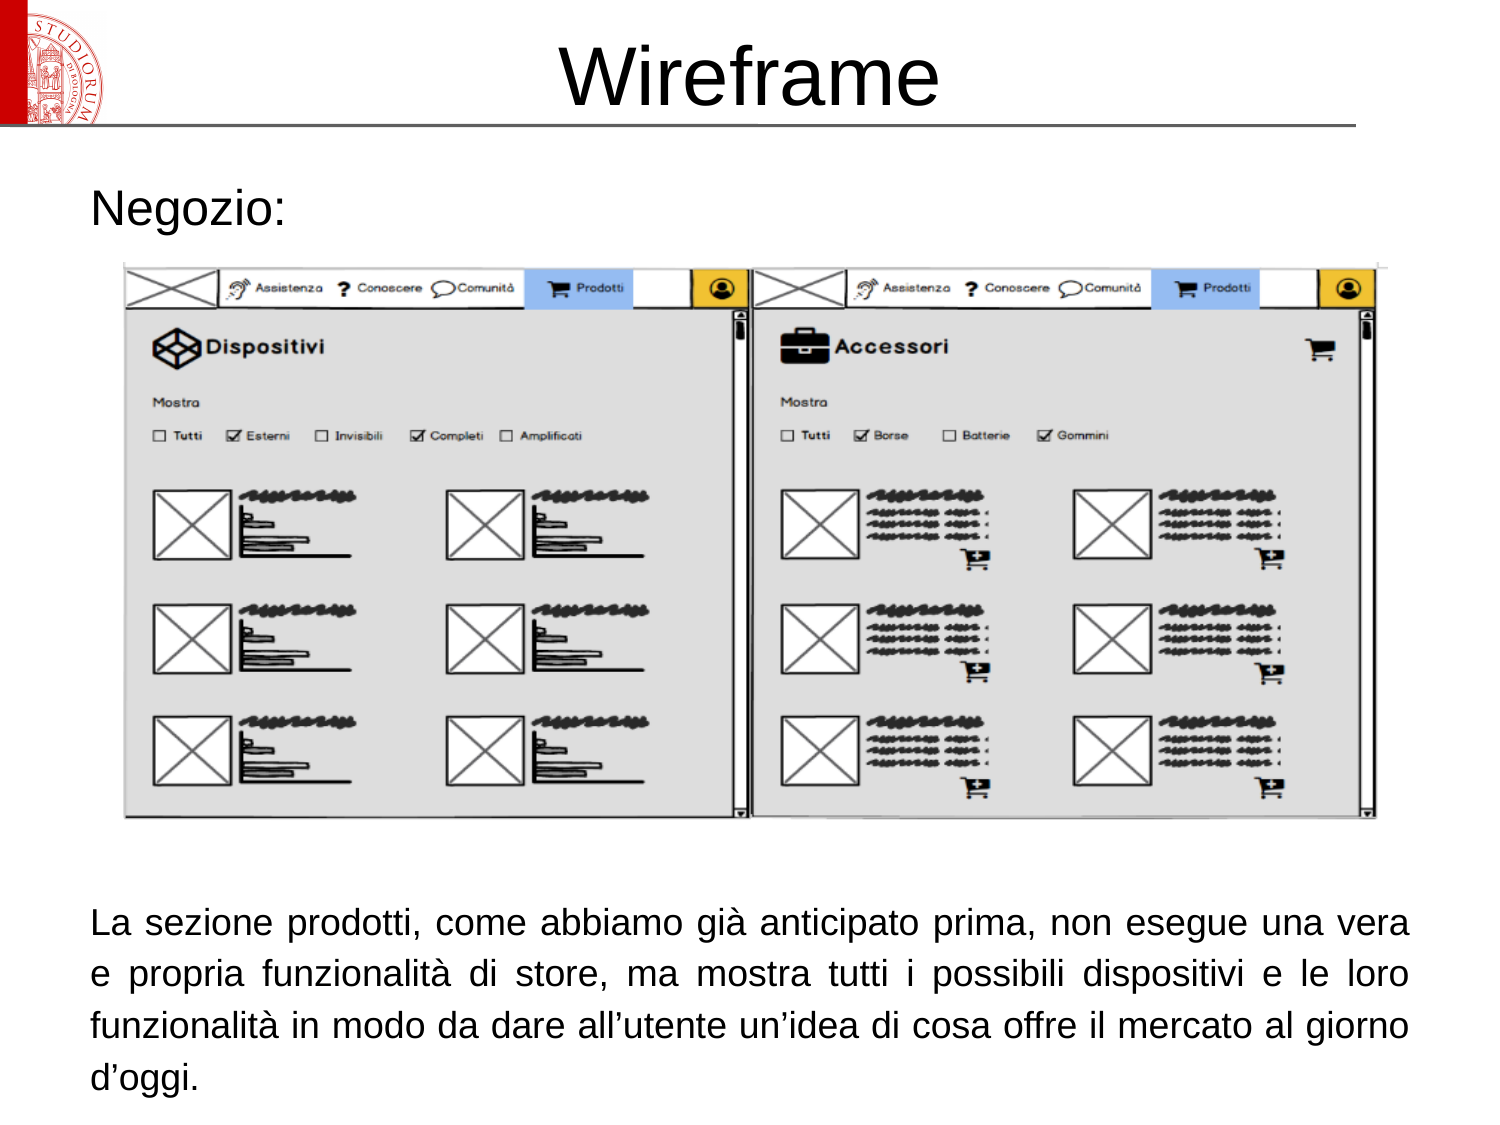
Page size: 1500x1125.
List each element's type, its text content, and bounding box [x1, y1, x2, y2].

picture [28, 11, 107, 123]
title Wireframe [75, 7, 1425, 114]
picture [123, 262, 1388, 822]
list Negozio: La sezione prodotti, come abbiamo già anticipato prima, non esegue una vera e propria funzionalità di store, ma mostra tutti i possibili dispositivi e le loro funzionalità in modo da dare all’utente un’idea di cosa offre il mercato al giorno d’oggi. [75, 160, 1425, 1005]
